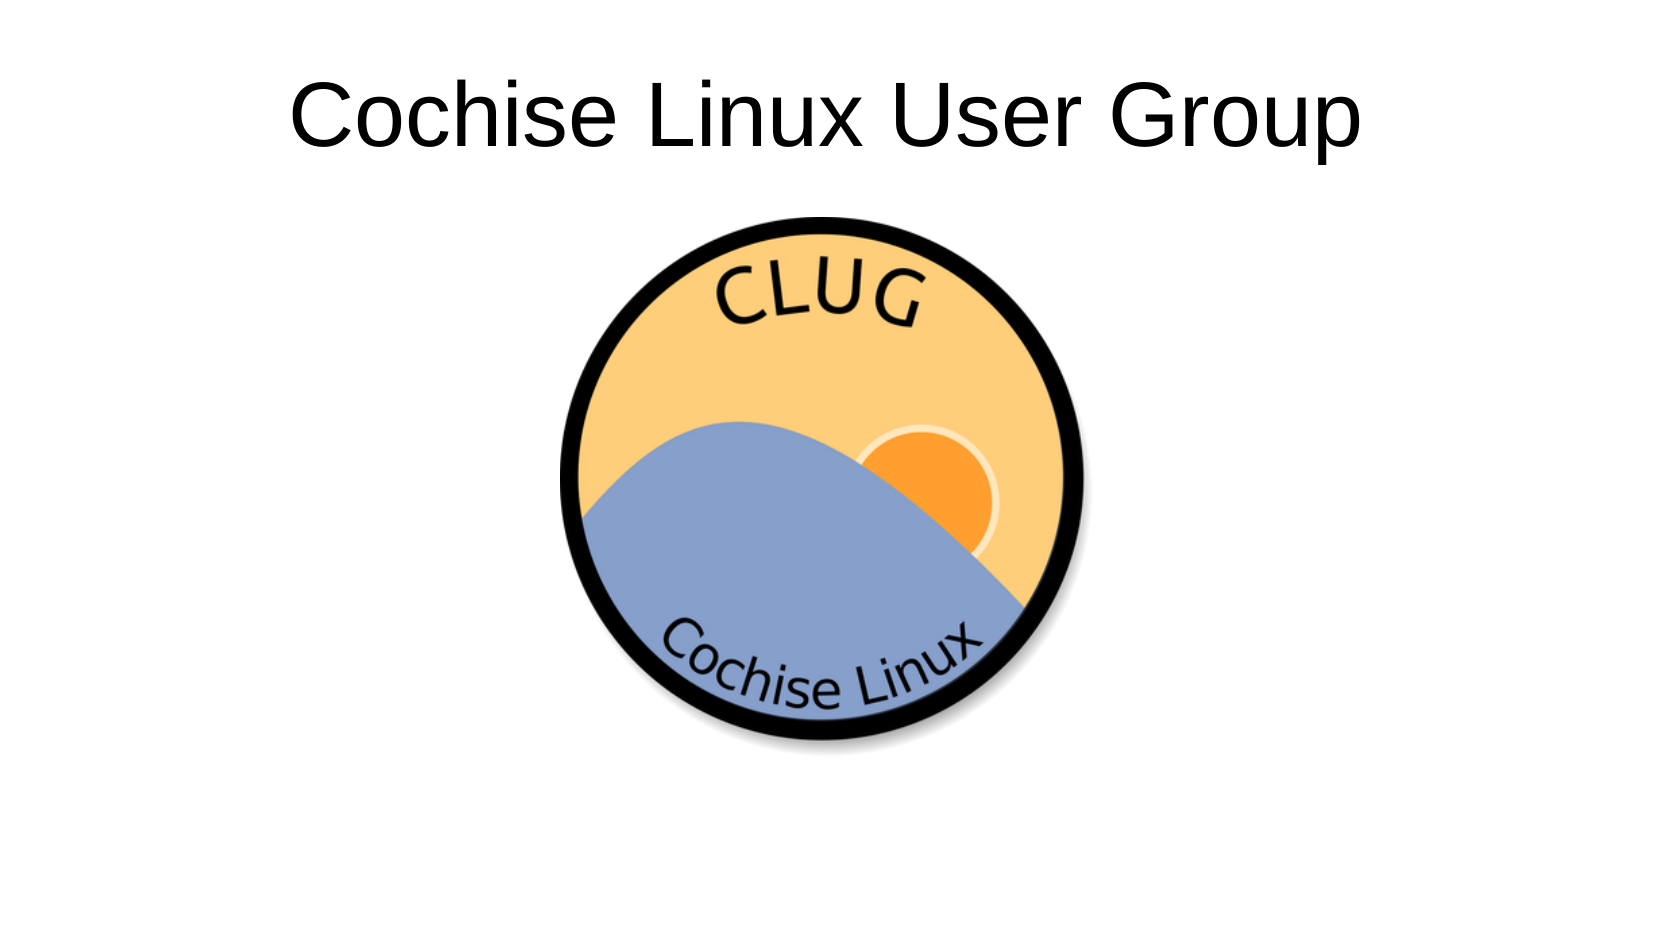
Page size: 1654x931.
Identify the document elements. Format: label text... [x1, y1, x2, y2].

picture [560, 217, 1093, 758]
title Cochise Linux User Group [82, 37, 1571, 193]
